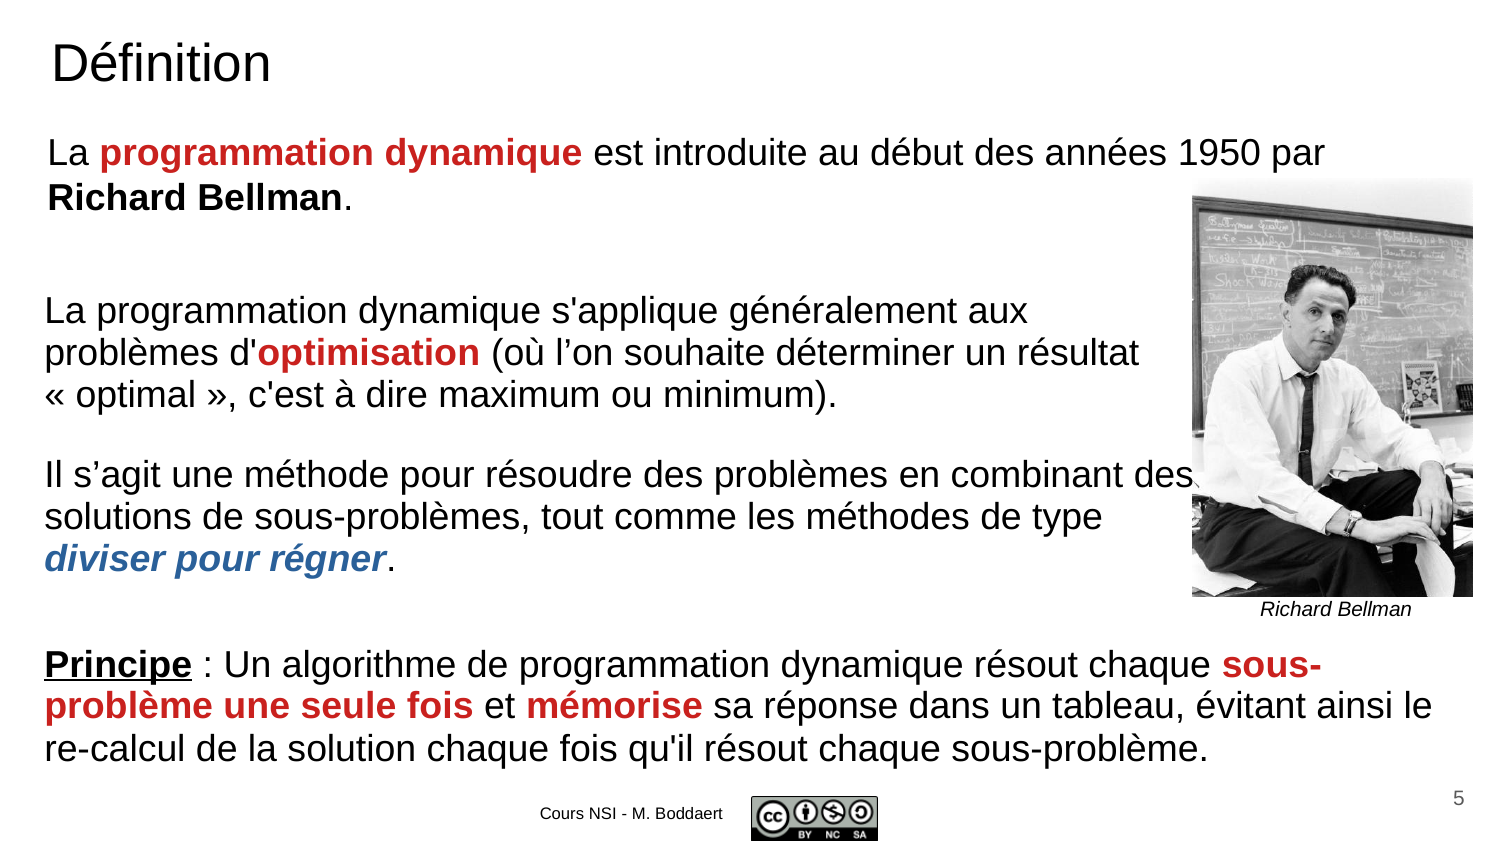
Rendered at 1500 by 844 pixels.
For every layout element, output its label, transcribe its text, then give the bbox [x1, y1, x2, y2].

picture [1192, 178, 1473, 597]
slide_number <numéro> [1389, 764, 1480, 830]
text_box La programmation dynamique est introduite au début des années 1950 par Richard Bellman. [32, 120, 1480, 237]
picture [751, 796, 878, 841]
text_box Richard Bellman [1245, 590, 1428, 630]
text_box La programmation dynamique s'applique généralement aux problèmes d'optimisation (où l’on souhaite déterminer un résultat « optimal », c'est à dire maximum ou minimum). Il s’agit une méthode pour résoudre des problèmes en combinant des solutions de sous-problèmes, tout comme les méthodes de type diviser pour régner. [29, 282, 1211, 597]
text_box Principe : Un algorithme de programmation dynamique résout chaque sous-problème une seule fois et mémorise sa réponse dans un tableau, évitant ainsi le re-calcul de la solution chaque fois qu'il résout chaque sous-problème. [29, 635, 1477, 782]
title Définition [51, 13, 1449, 108]
